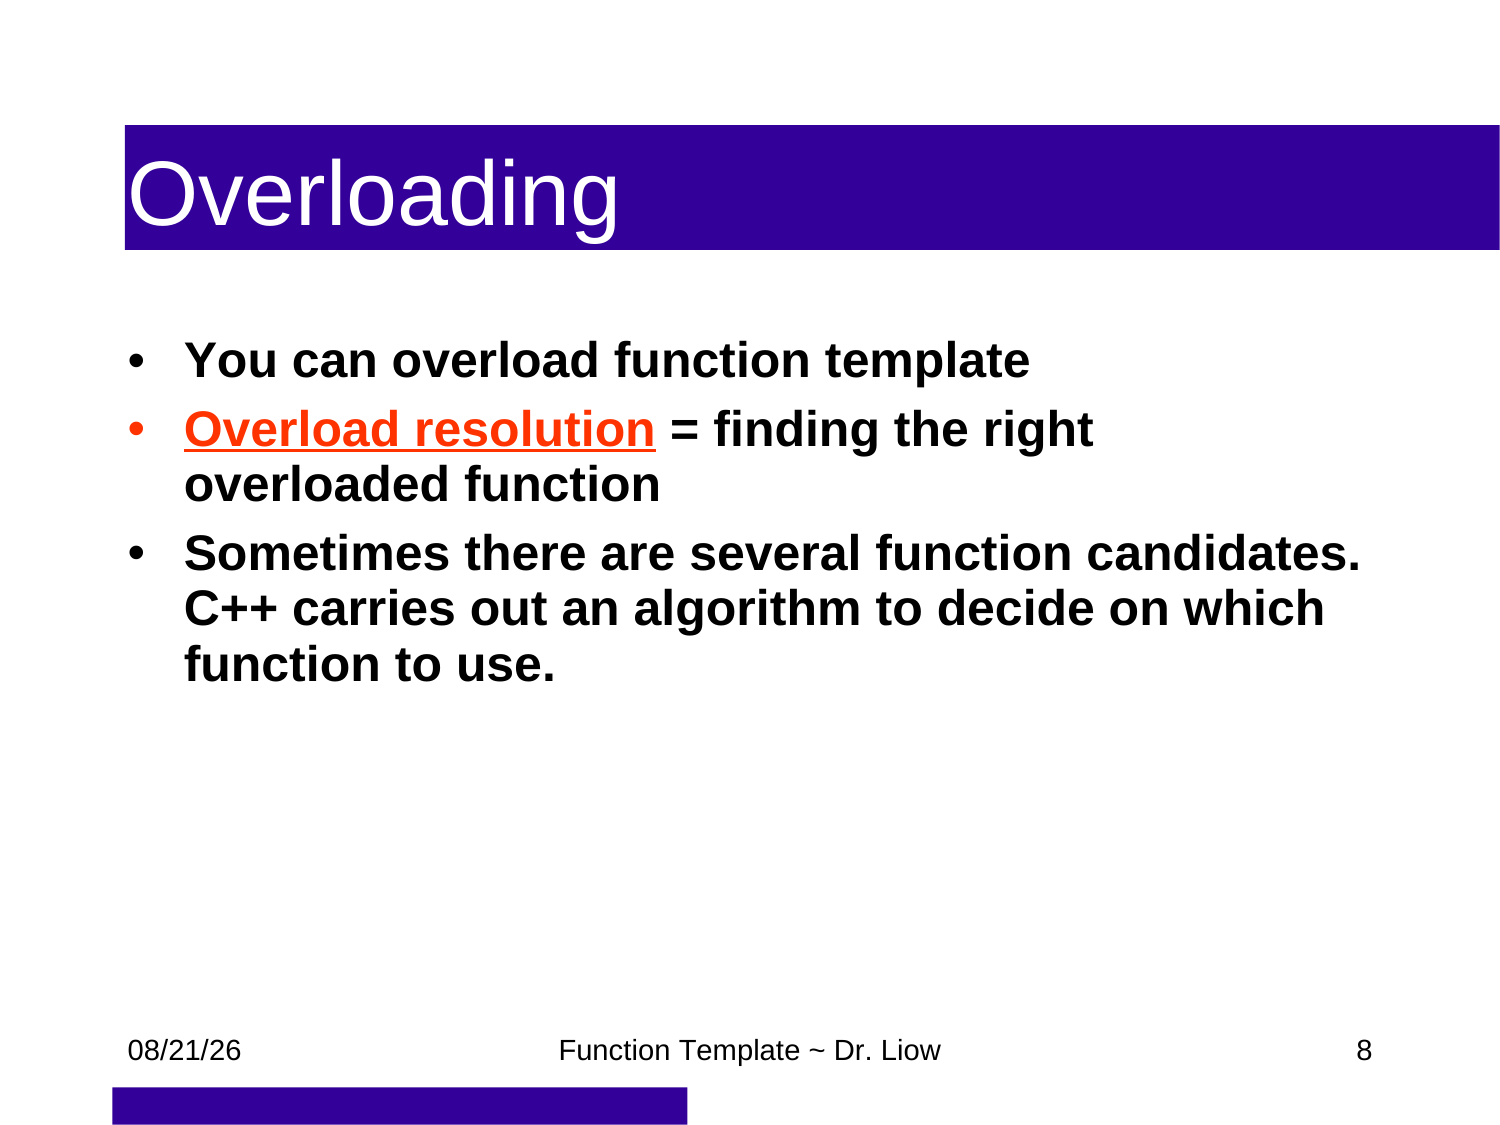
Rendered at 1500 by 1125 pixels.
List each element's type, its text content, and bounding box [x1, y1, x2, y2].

list You can overload function template Overload resolution = finding the right overloaded function Sometimes there are several function candidates. C++ carries out an algorithm to decide on which function to use. [112, 324, 1388, 1001]
title Overloading [112, 99, 1388, 288]
